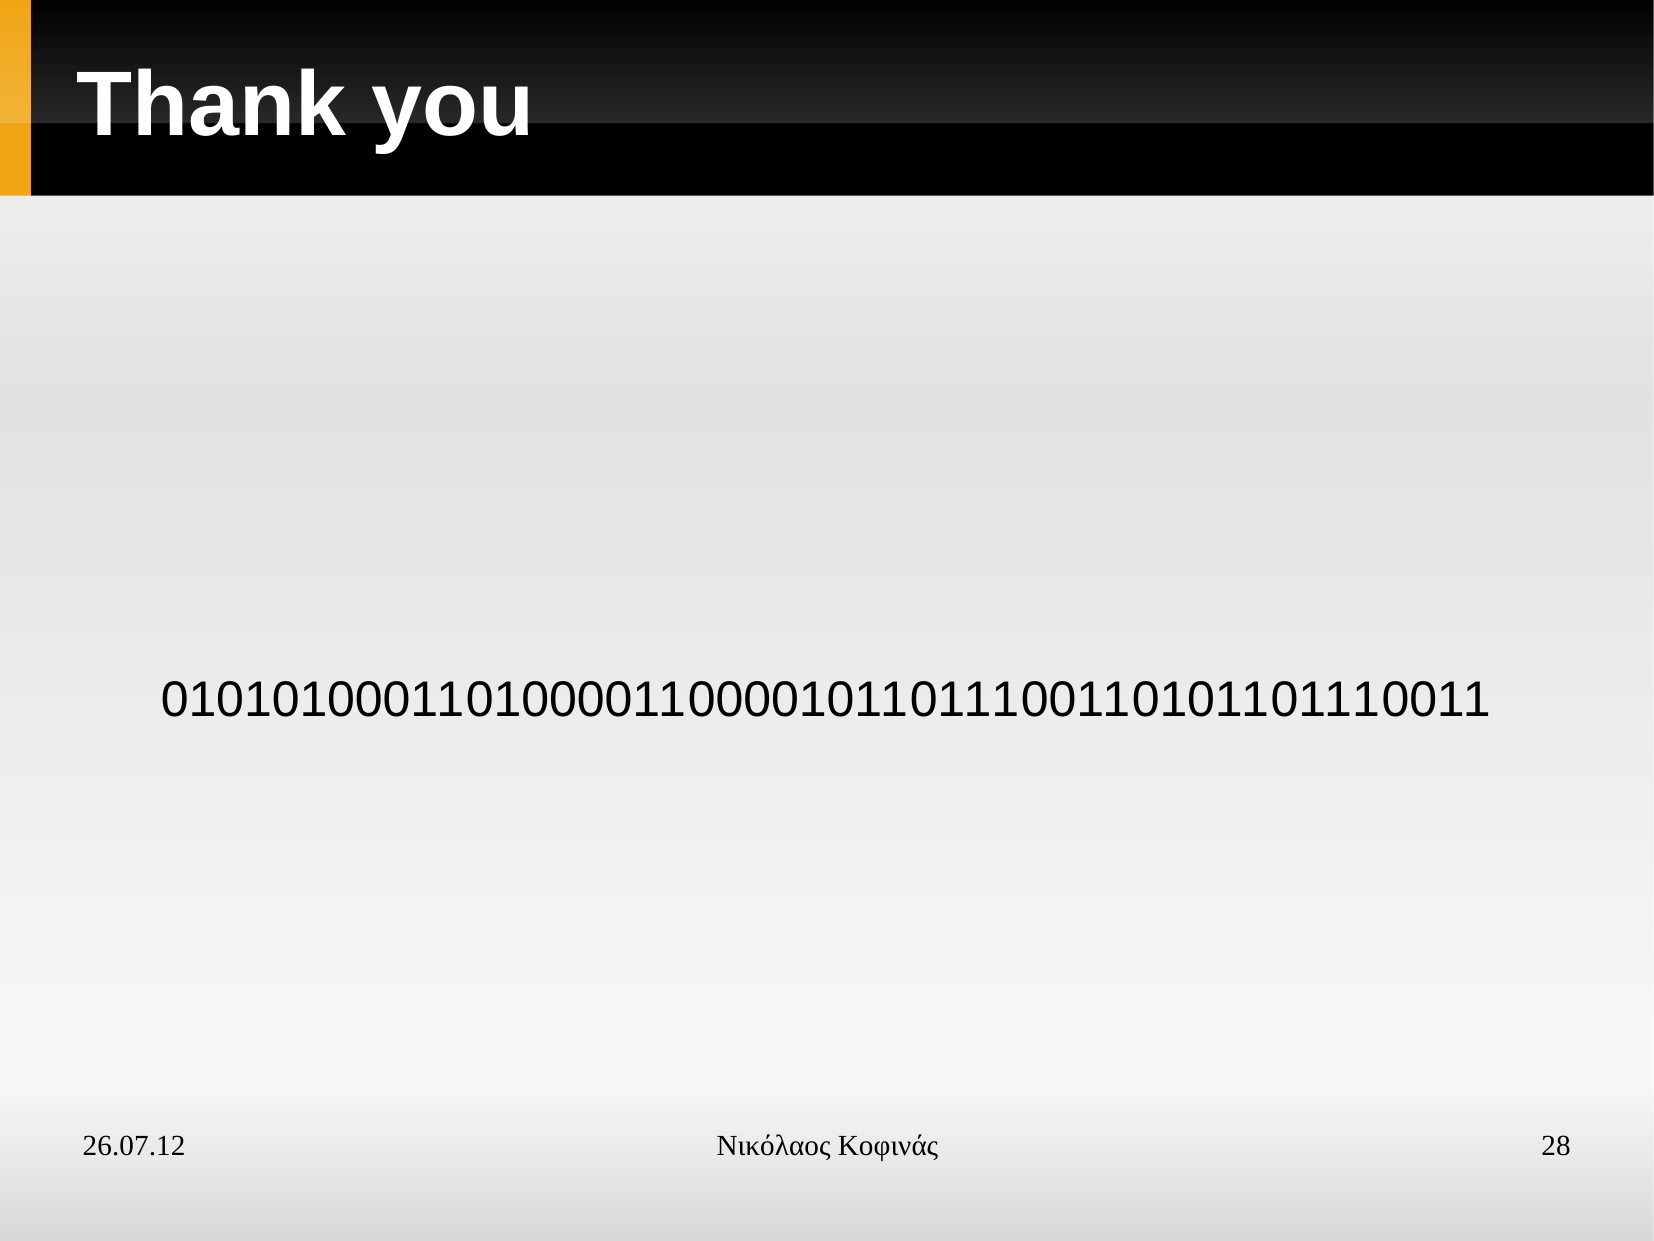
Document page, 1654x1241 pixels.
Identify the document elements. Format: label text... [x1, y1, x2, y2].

title Thank you [76, 0, 1565, 208]
picture [0, 0, 1654, 1241]
subtitle 010101000110100001100001011011100110101101110011 [82, 290, 1571, 1109]
